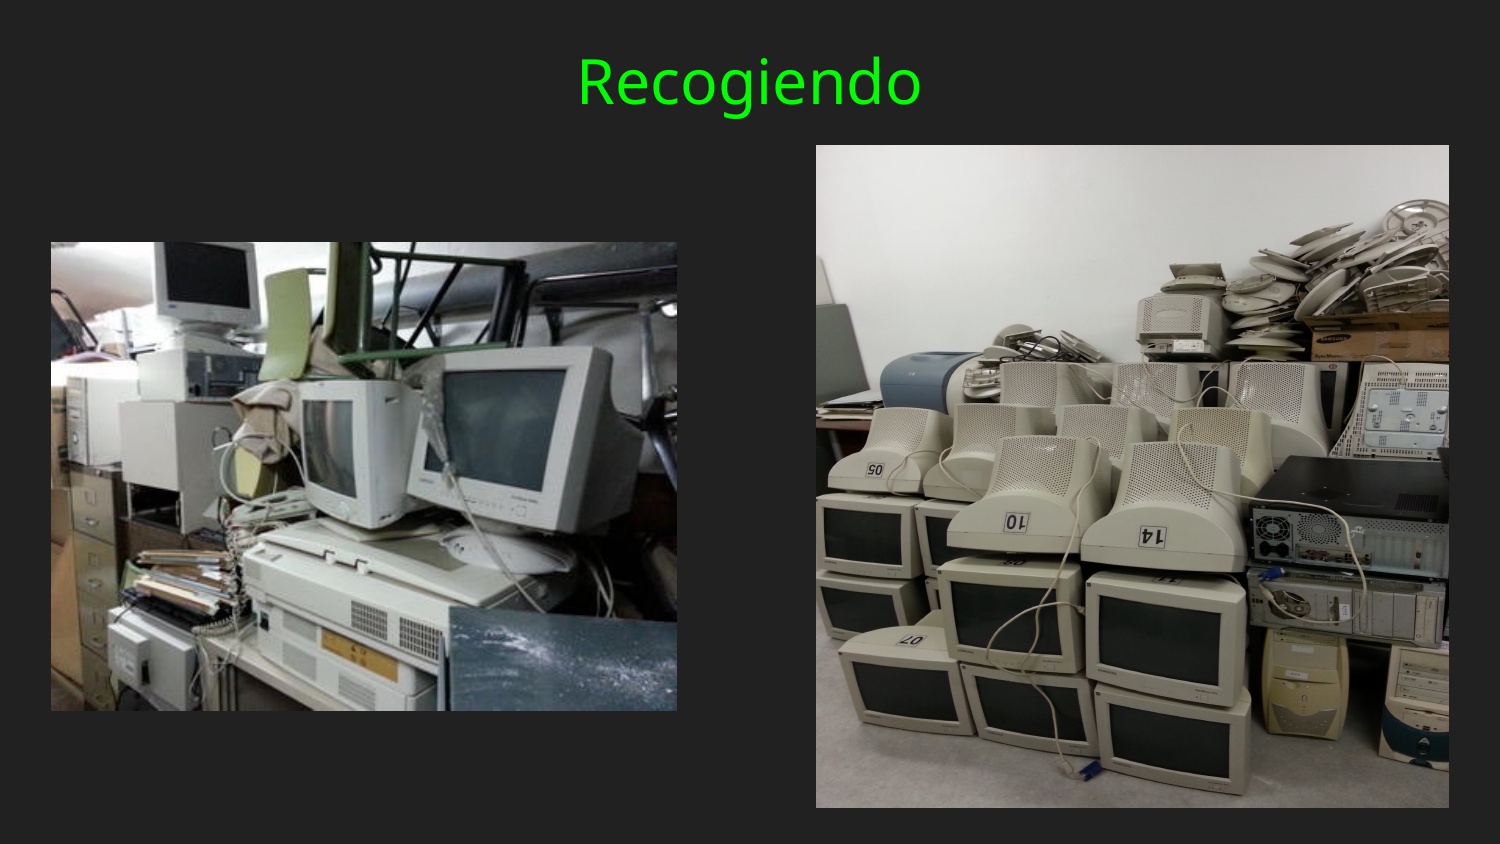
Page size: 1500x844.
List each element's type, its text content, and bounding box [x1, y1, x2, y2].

picture [51, 242, 677, 712]
title Recogiendo [51, 26, 1449, 128]
picture [816, 145, 1449, 808]
